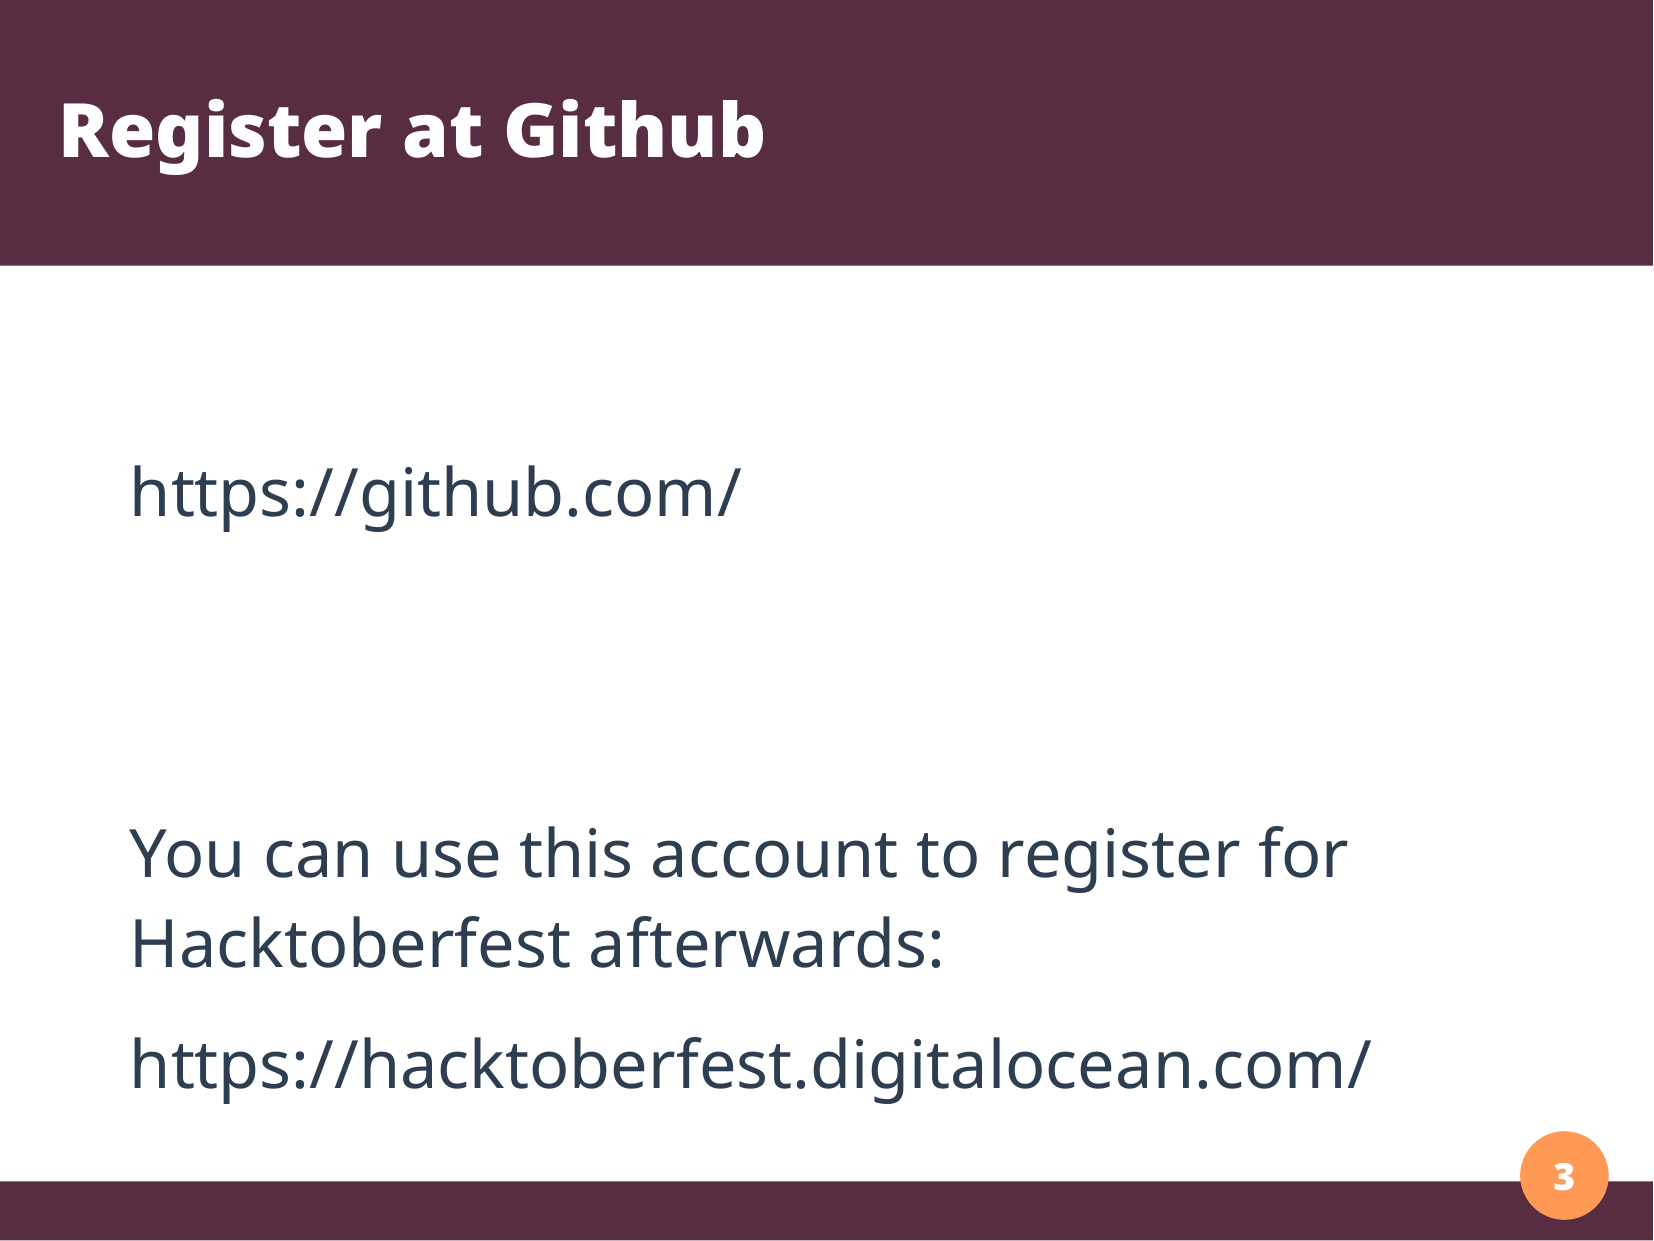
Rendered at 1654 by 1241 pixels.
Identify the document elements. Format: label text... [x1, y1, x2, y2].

list https://github.com/ You can use this account to register for Hacktoberfest afterwards: https://hacktoberfest.digitalocean.com/ [58, 324, 1594, 1152]
title Register at Github [58, 49, 1594, 207]
